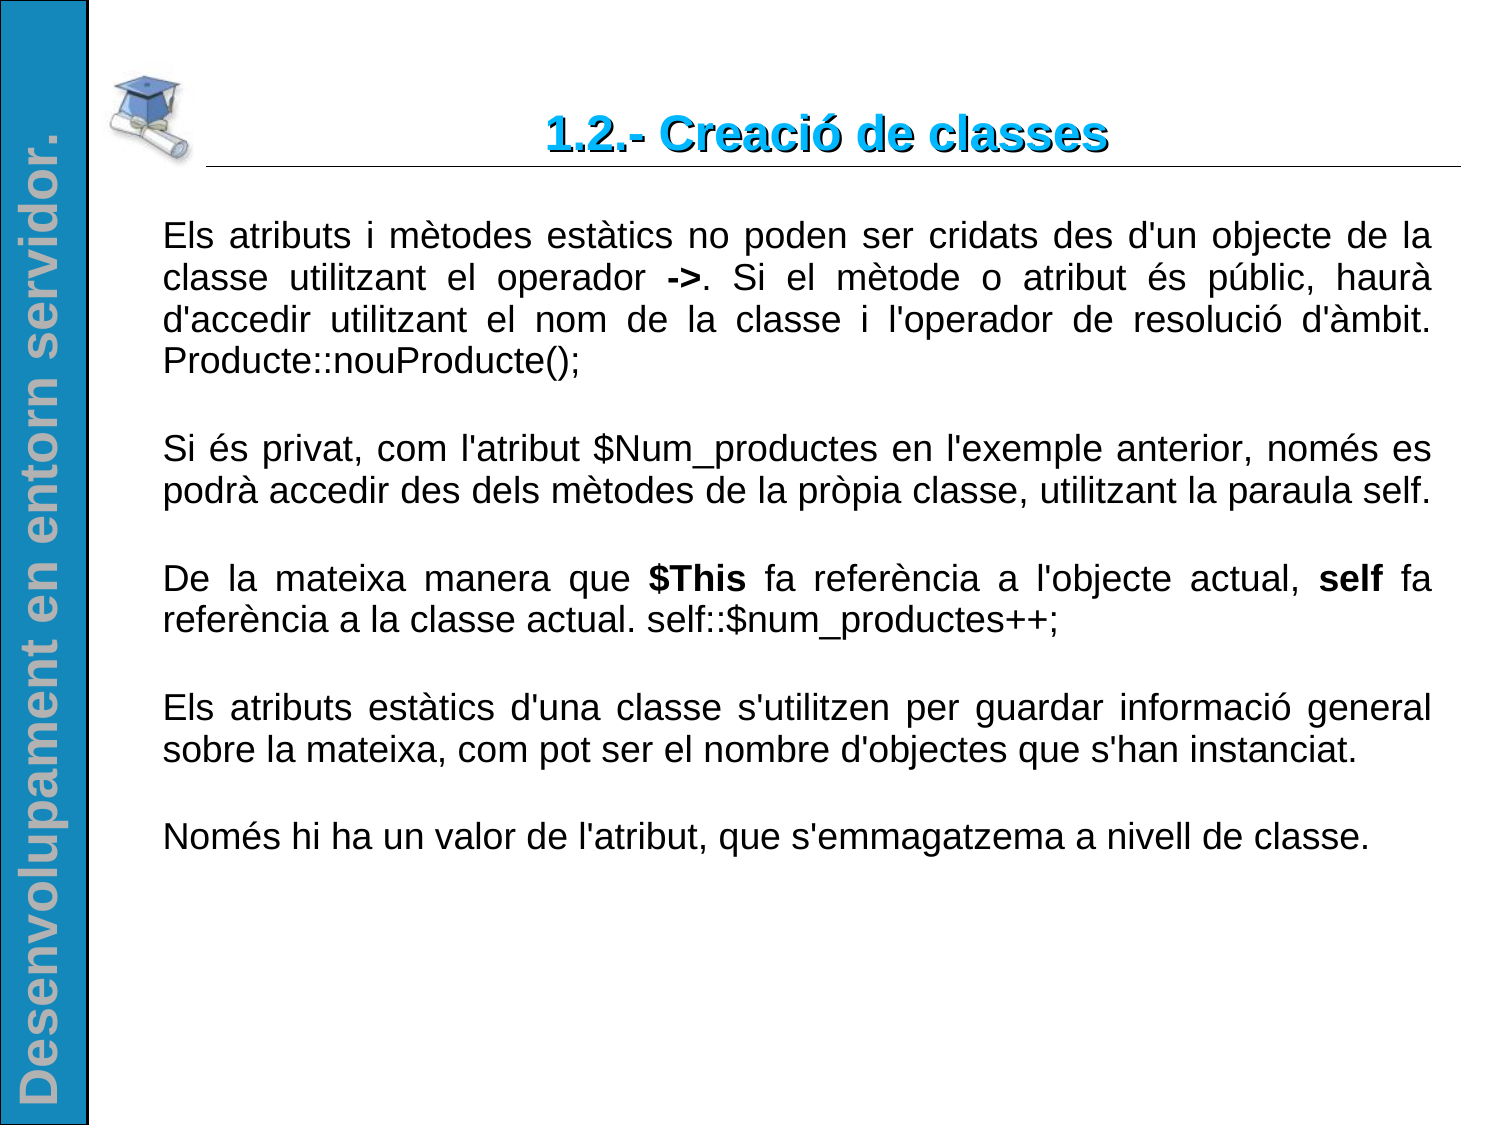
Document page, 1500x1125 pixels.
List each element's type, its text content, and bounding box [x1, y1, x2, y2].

picture [93, 61, 206, 174]
title 1.2.- Creació de classes [206, 88, 1447, 178]
text_box Els atributs i mètodes estàtics no poden ser cridats des d'un objecte de la classe utilitzant el operador ->. Si el mètode o atribut és públic, haurà d'accedir utilitzant el nom de la classe i l'operador de resolució d'àmbit. Producte::nouProducte(); Si és privat, com l'atribut $Num_productes en l'exemple anterior, només es podrà accedir des dels mètodes de la pròpia classe, utilitzant la paraula self. De la mateixa manera que $This fa referència a l'objecte actual, self fa referència a la classe actual. self::$num_productes++; Els atributs estàtics d'una classe s'utilitzen per guardar informació general sobre la mateixa, com pot ser el nombre d'objectes que s'han instanciat. Només hi ha un valor de l'atribut, que s'emmagatzema a nivell de classe. [147, 206, 1447, 866]
